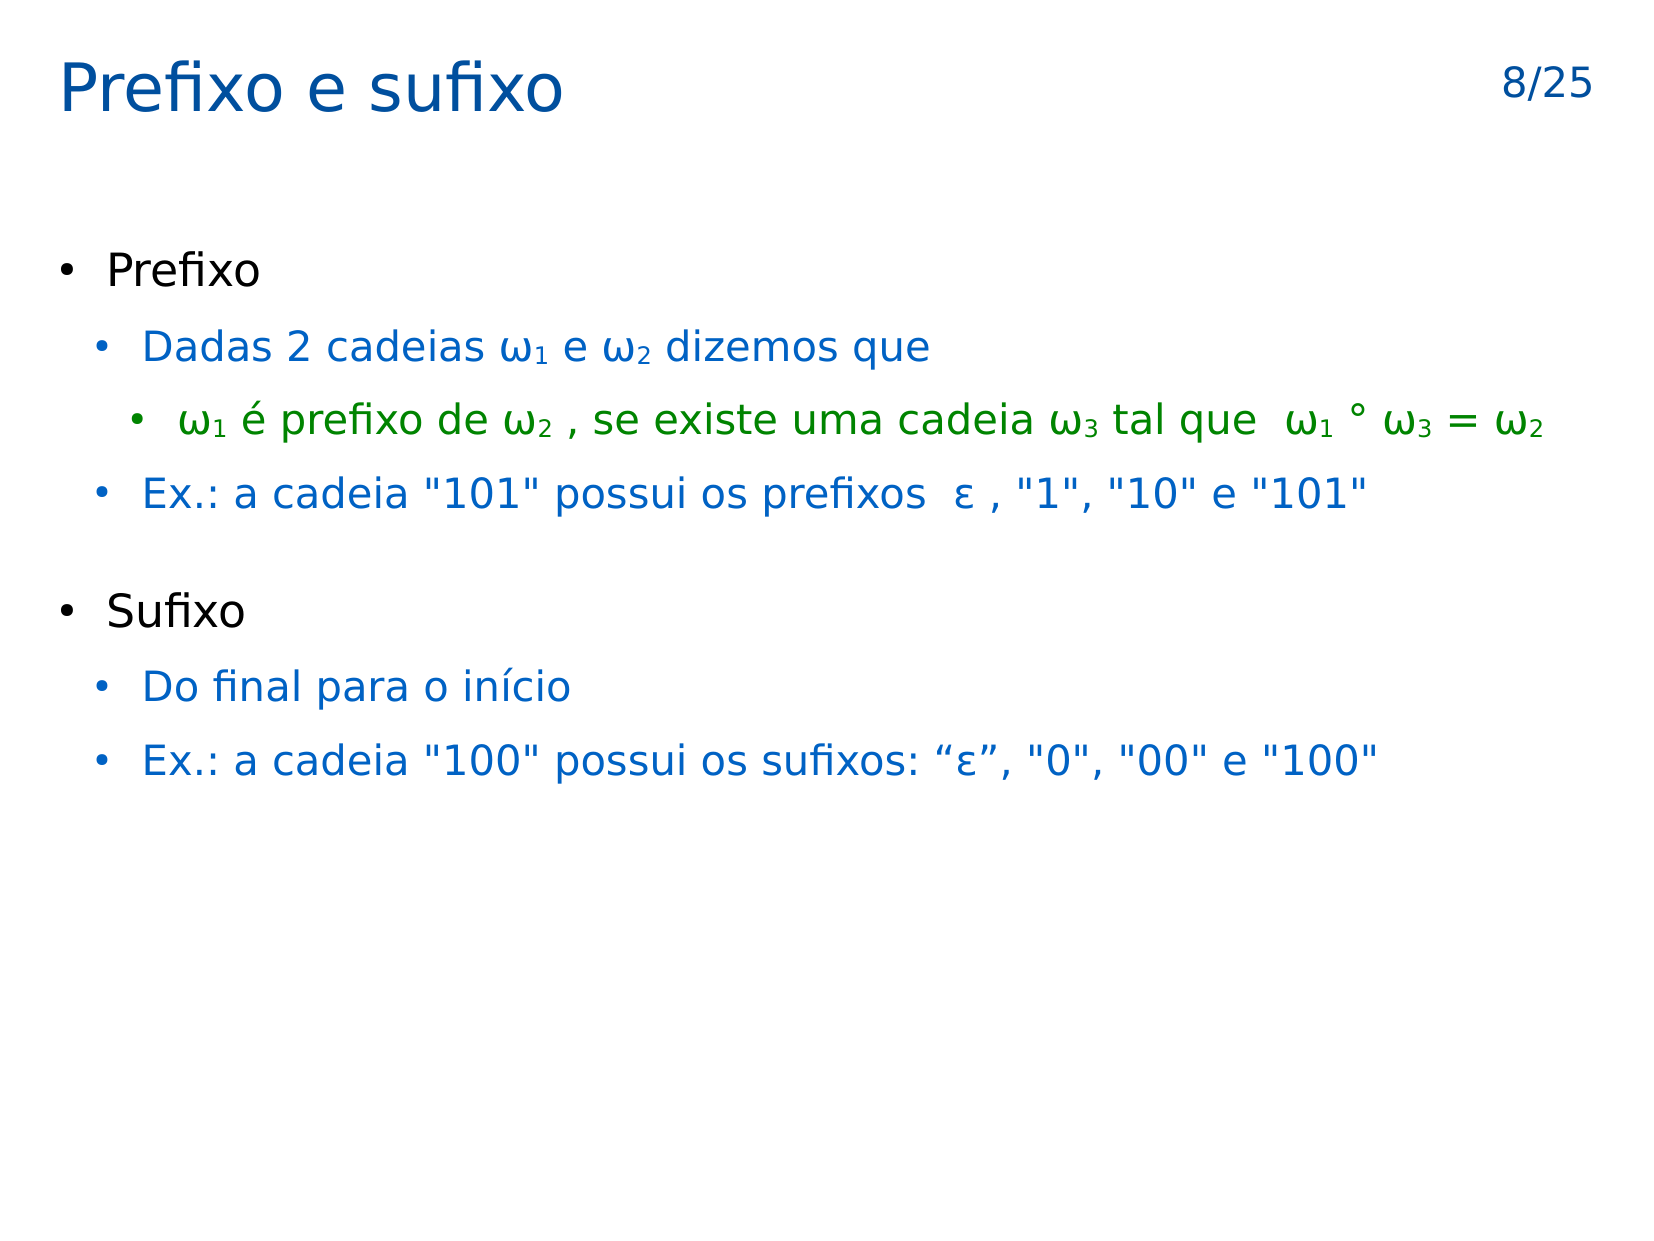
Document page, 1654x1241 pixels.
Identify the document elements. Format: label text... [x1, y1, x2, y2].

list Prefixo Dadas 2 cadeias ω1 e ω2 dizemos que ω1 é prefixo de ω2 , se existe uma cadeia ω3 tal que ω1 ° ω3 = ω2 Ex.: a cadeia "101" possui os prefixos ε , "1", "10" e "101" Sufixo Do final para o início Ex.: a cadeia "100" possui os sufixos: “ε”, "0", "00" e "100" [59, 236, 1595, 1211]
title Prefixo e sufixo [59, 29, 1625, 148]
